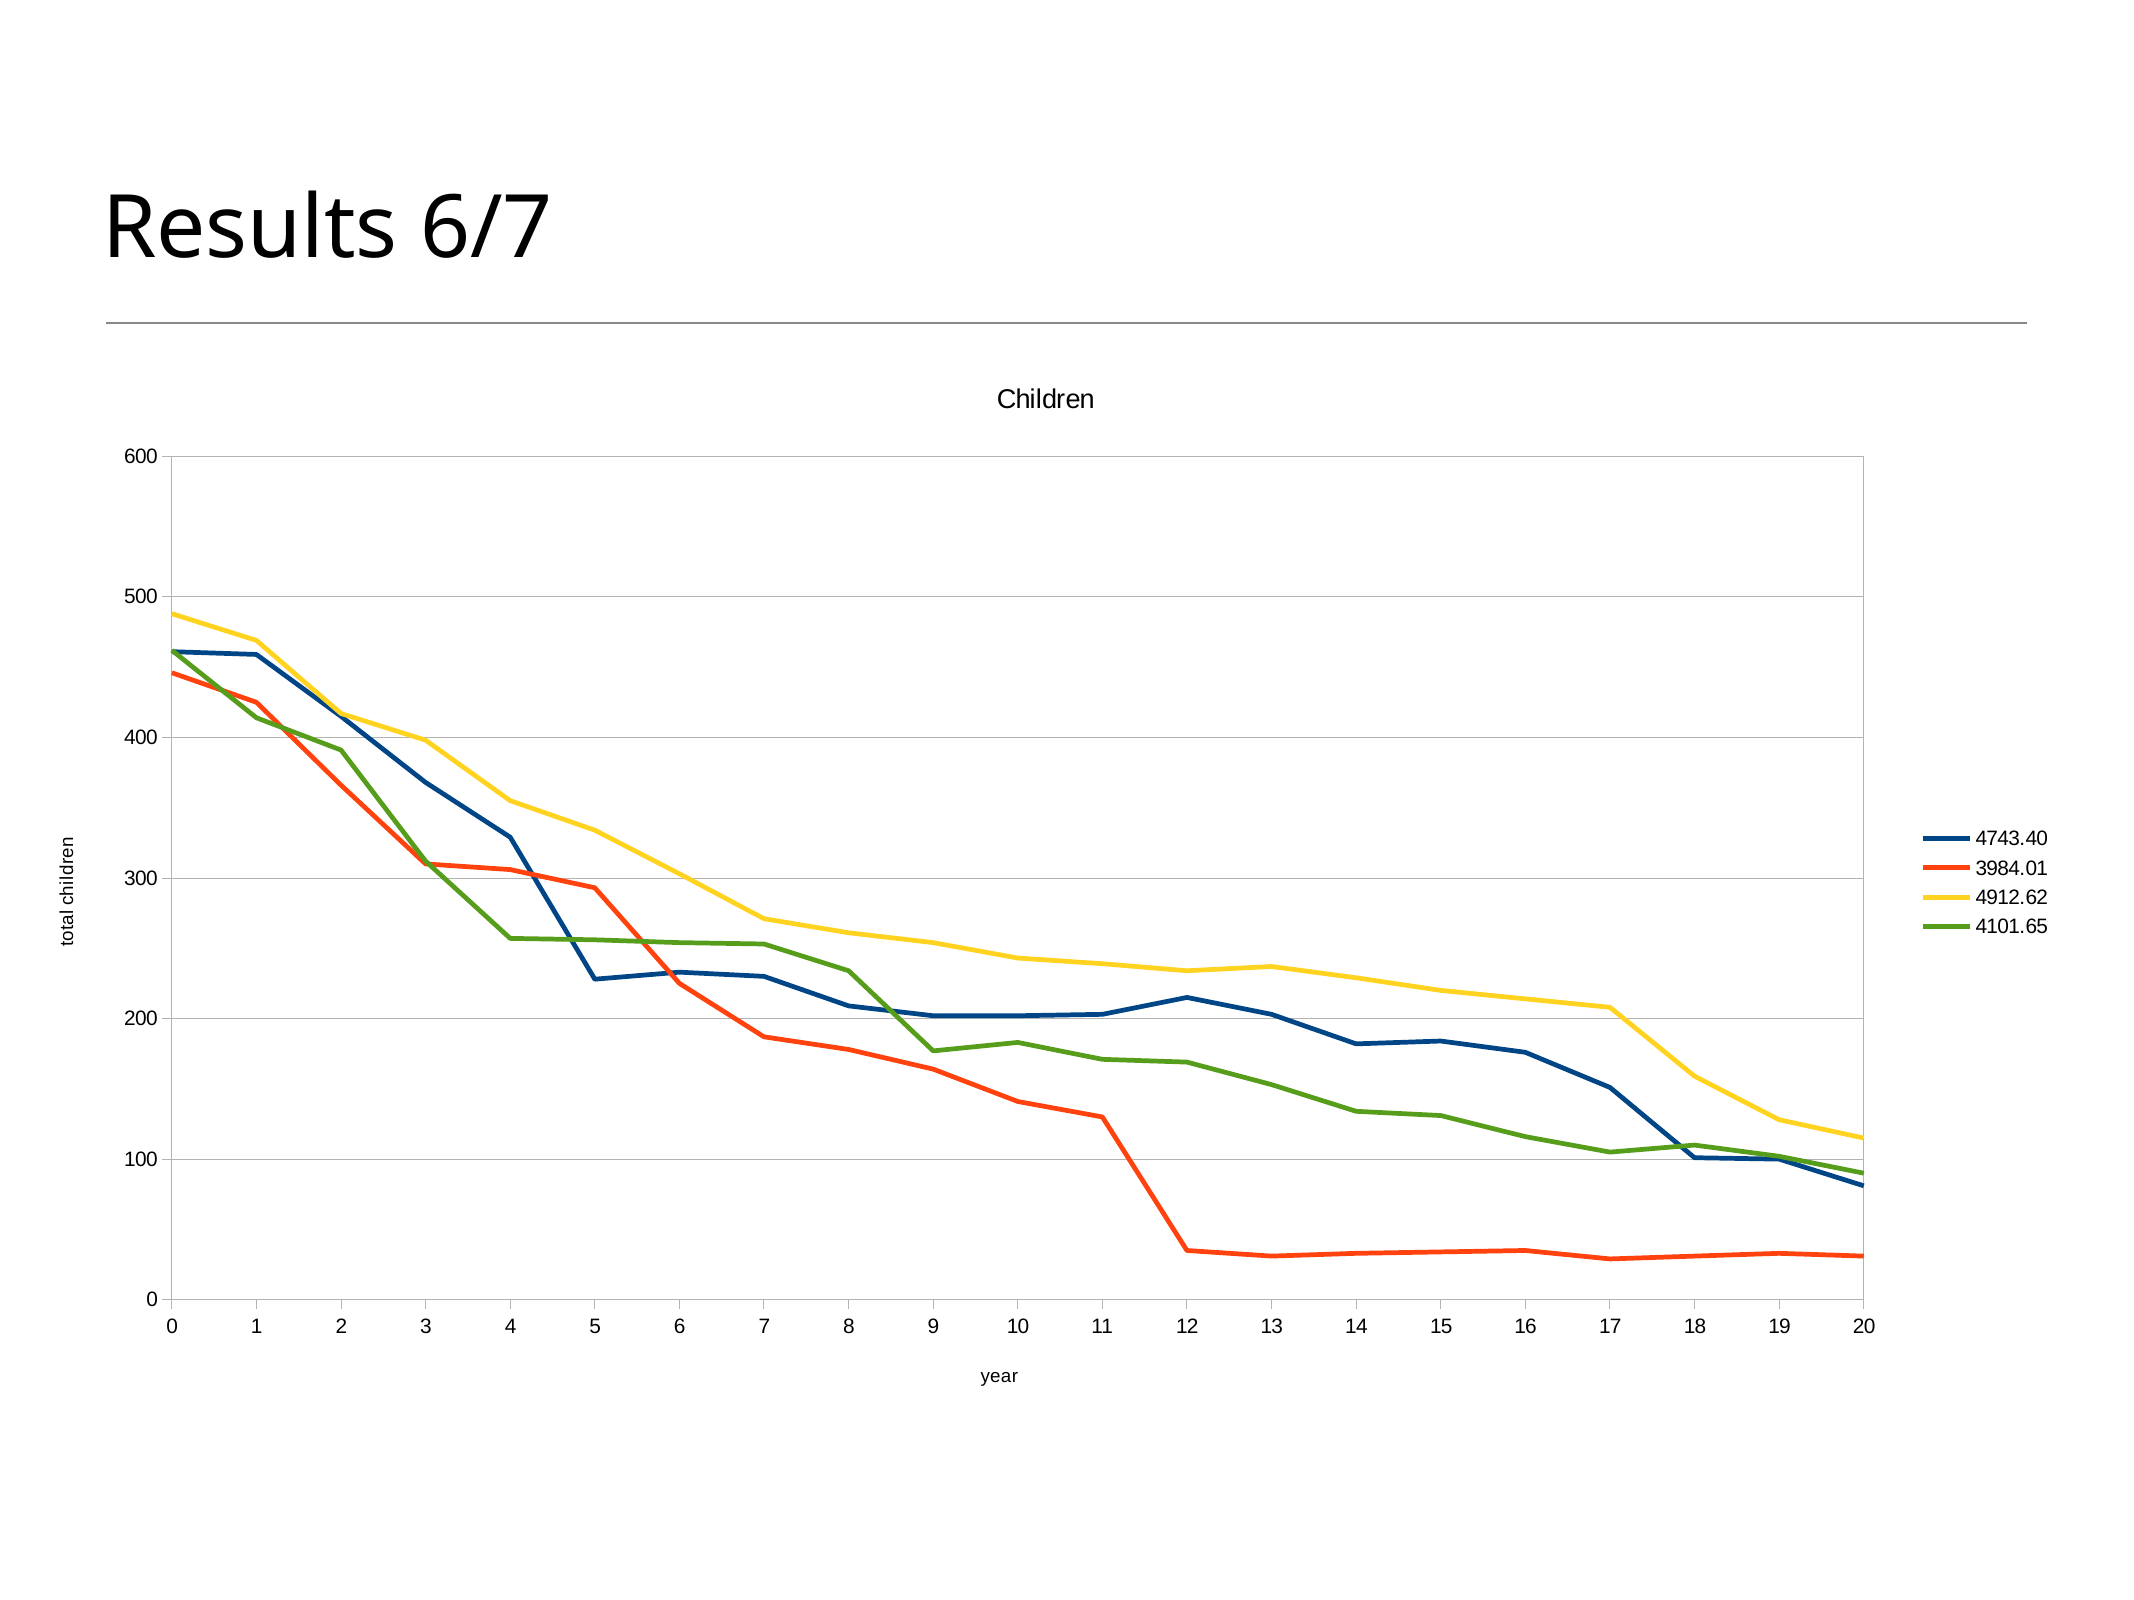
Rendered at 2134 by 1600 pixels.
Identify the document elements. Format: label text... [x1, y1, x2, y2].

title Results 6/7 [93, 54, 2040, 284]
chart [23, 347, 2067, 1418]
